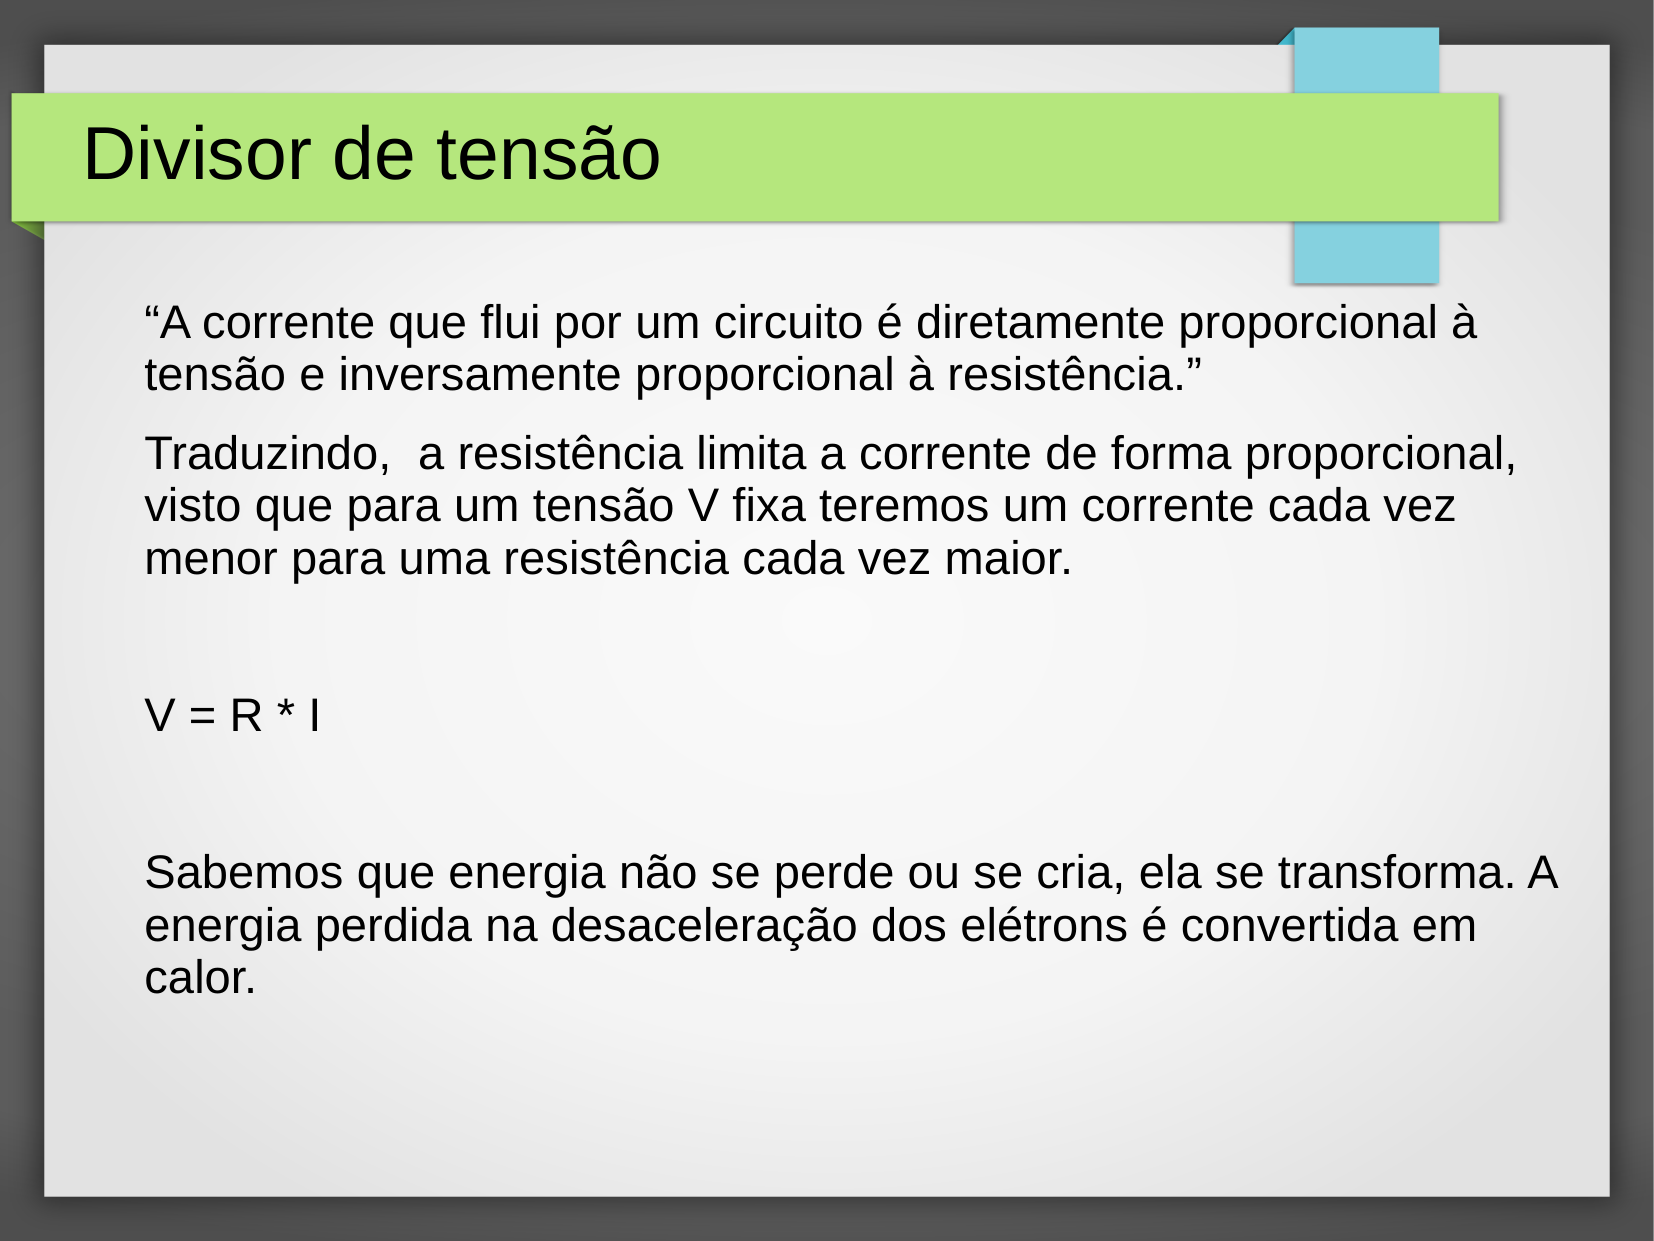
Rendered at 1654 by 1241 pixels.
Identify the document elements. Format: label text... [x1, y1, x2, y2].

picture [0, 0, 1654, 1241]
title Divisor de tensão [82, 94, 1264, 213]
list “A corrente que flui por um circuito é diretamente proporcional à tensão e inversamente proporcional à resistência.” Traduzindo, a resistência limita a corrente de forma proporcional, visto que para um tensão V fixa teremos um corrente cada vez menor para uma resistência cada vez maior. V = R * I Sabemos que energia não se perde ou se cria, ela se transforma. A energia perdida na desaceleração dos elétrons é convertida em calor. [82, 295, 1571, 1015]
